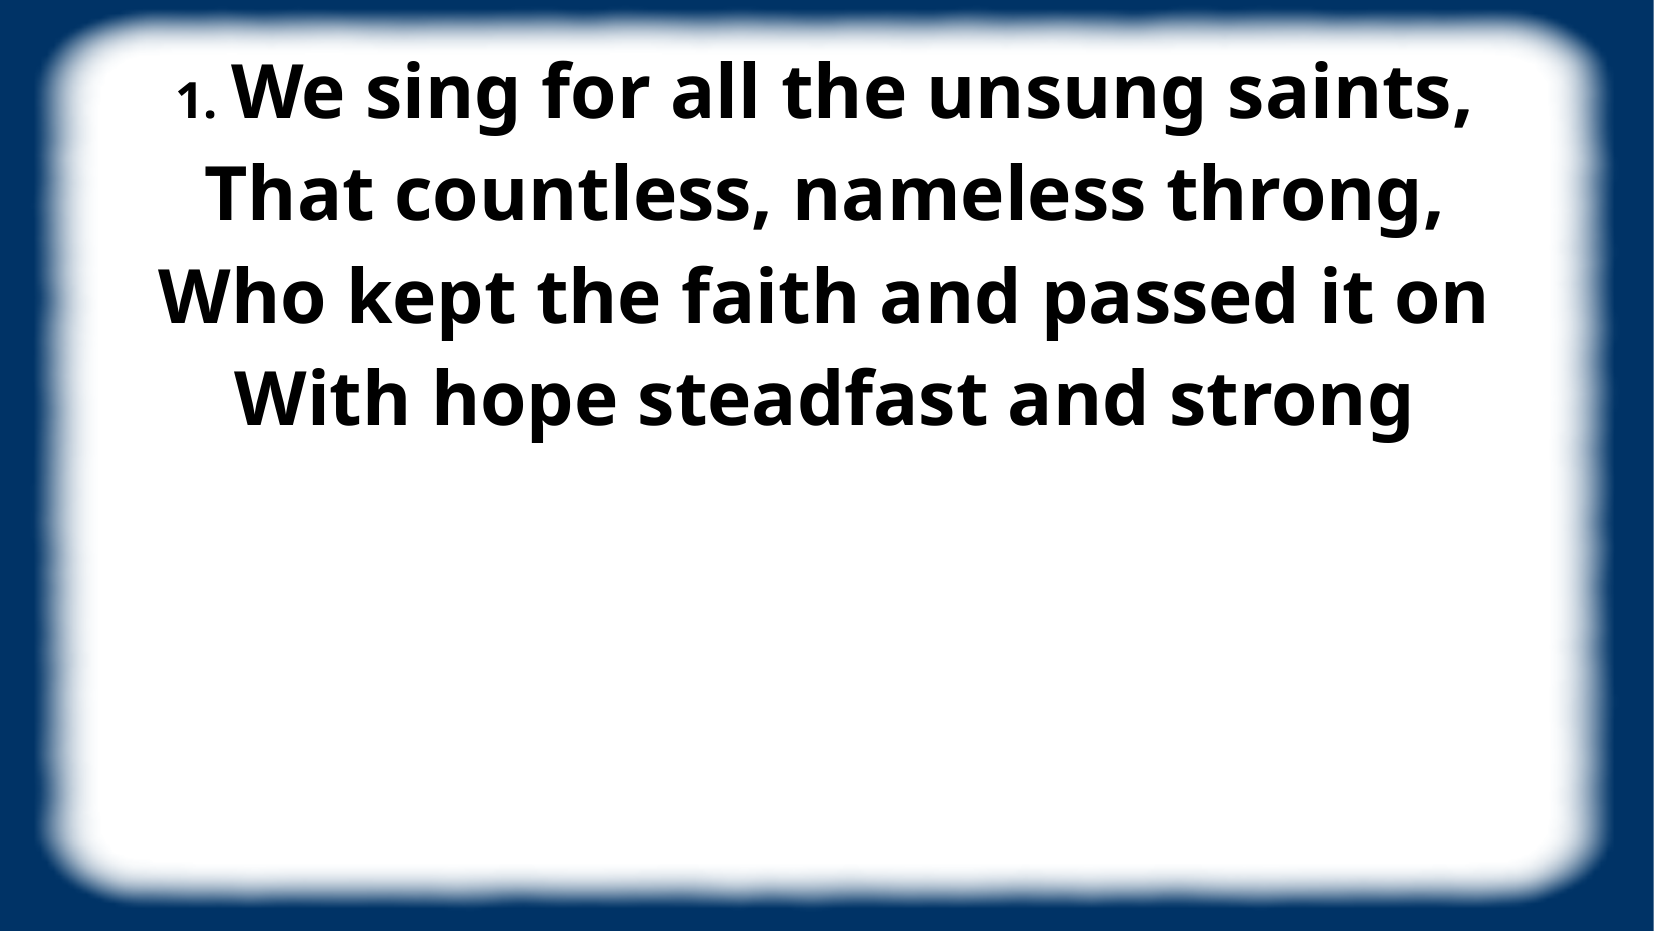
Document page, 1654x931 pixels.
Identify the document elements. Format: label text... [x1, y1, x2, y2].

picture [0, 0, 1654, 931]
text_box 1. We sing for all the unsung saints, That countless, nameless throng, Who kept the faith and passed it on With hope steadfast and strong [105, 30, 1546, 445]
